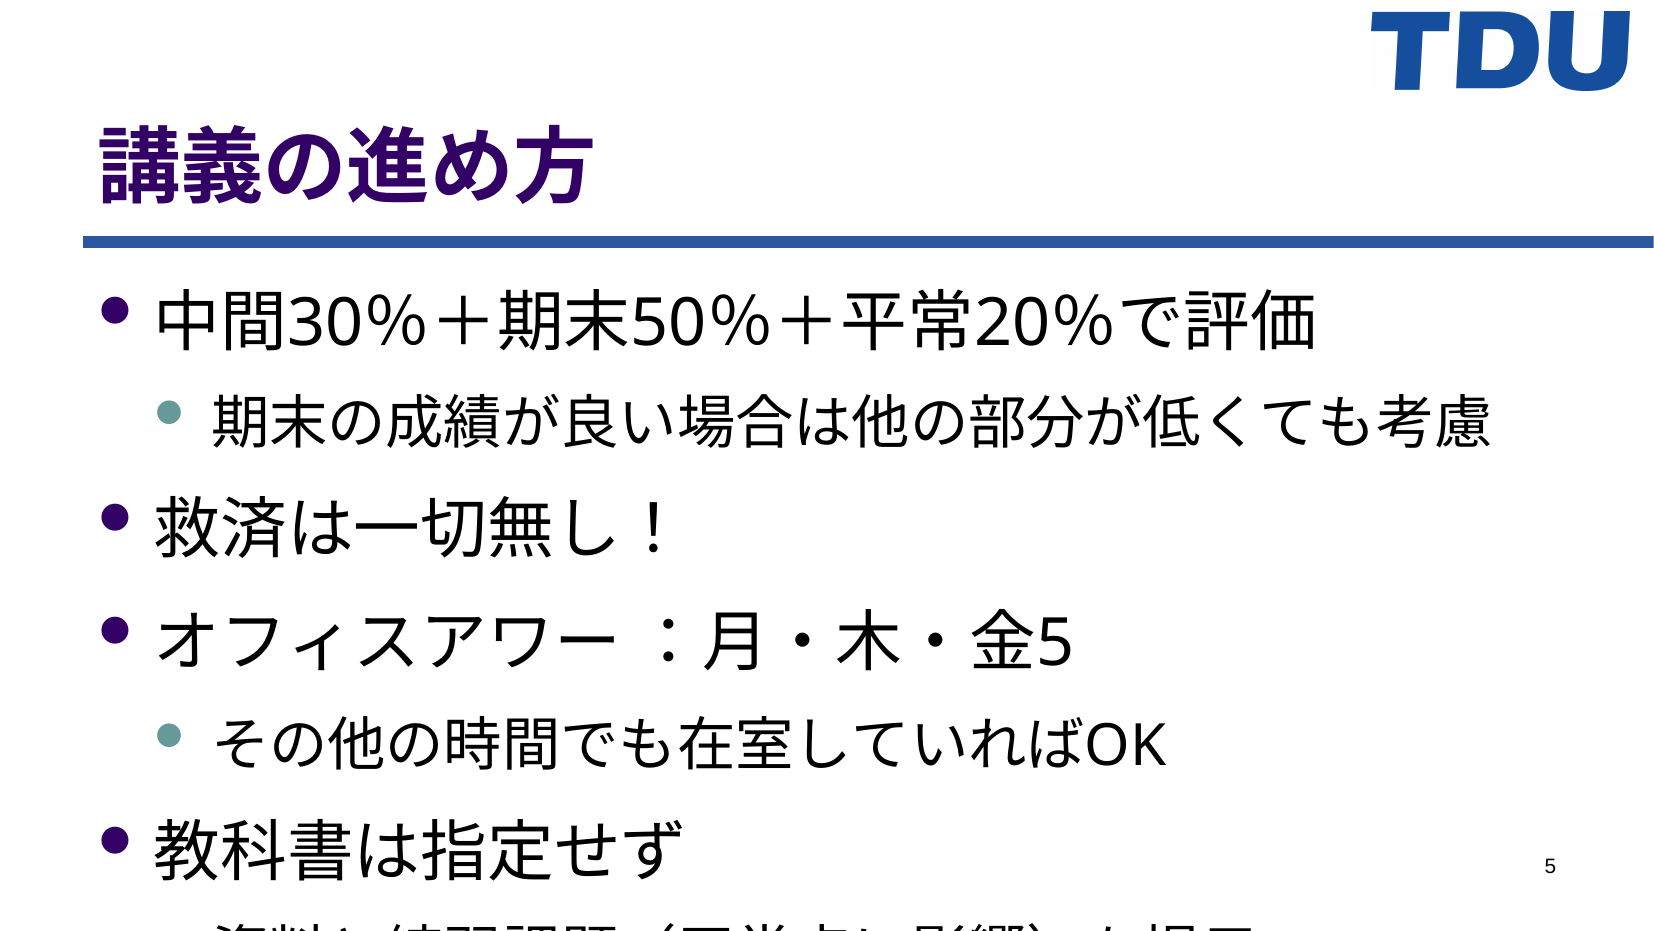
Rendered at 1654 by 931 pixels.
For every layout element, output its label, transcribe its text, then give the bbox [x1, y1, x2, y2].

list 中間30％＋期末50％＋平常20％で評価 期末の成績が良い場合は他の部分が低くても考慮 救済は一切無し！ オフィスアワー ：月・木・金5 その他の時間でも在室していればOK 教科書は指定せず 資料と練習課題（平常点に影響）を提示 [82, 259, 1571, 834]
picture [1371, 11, 1630, 91]
title 講義の進め方 [82, 51, 1571, 228]
